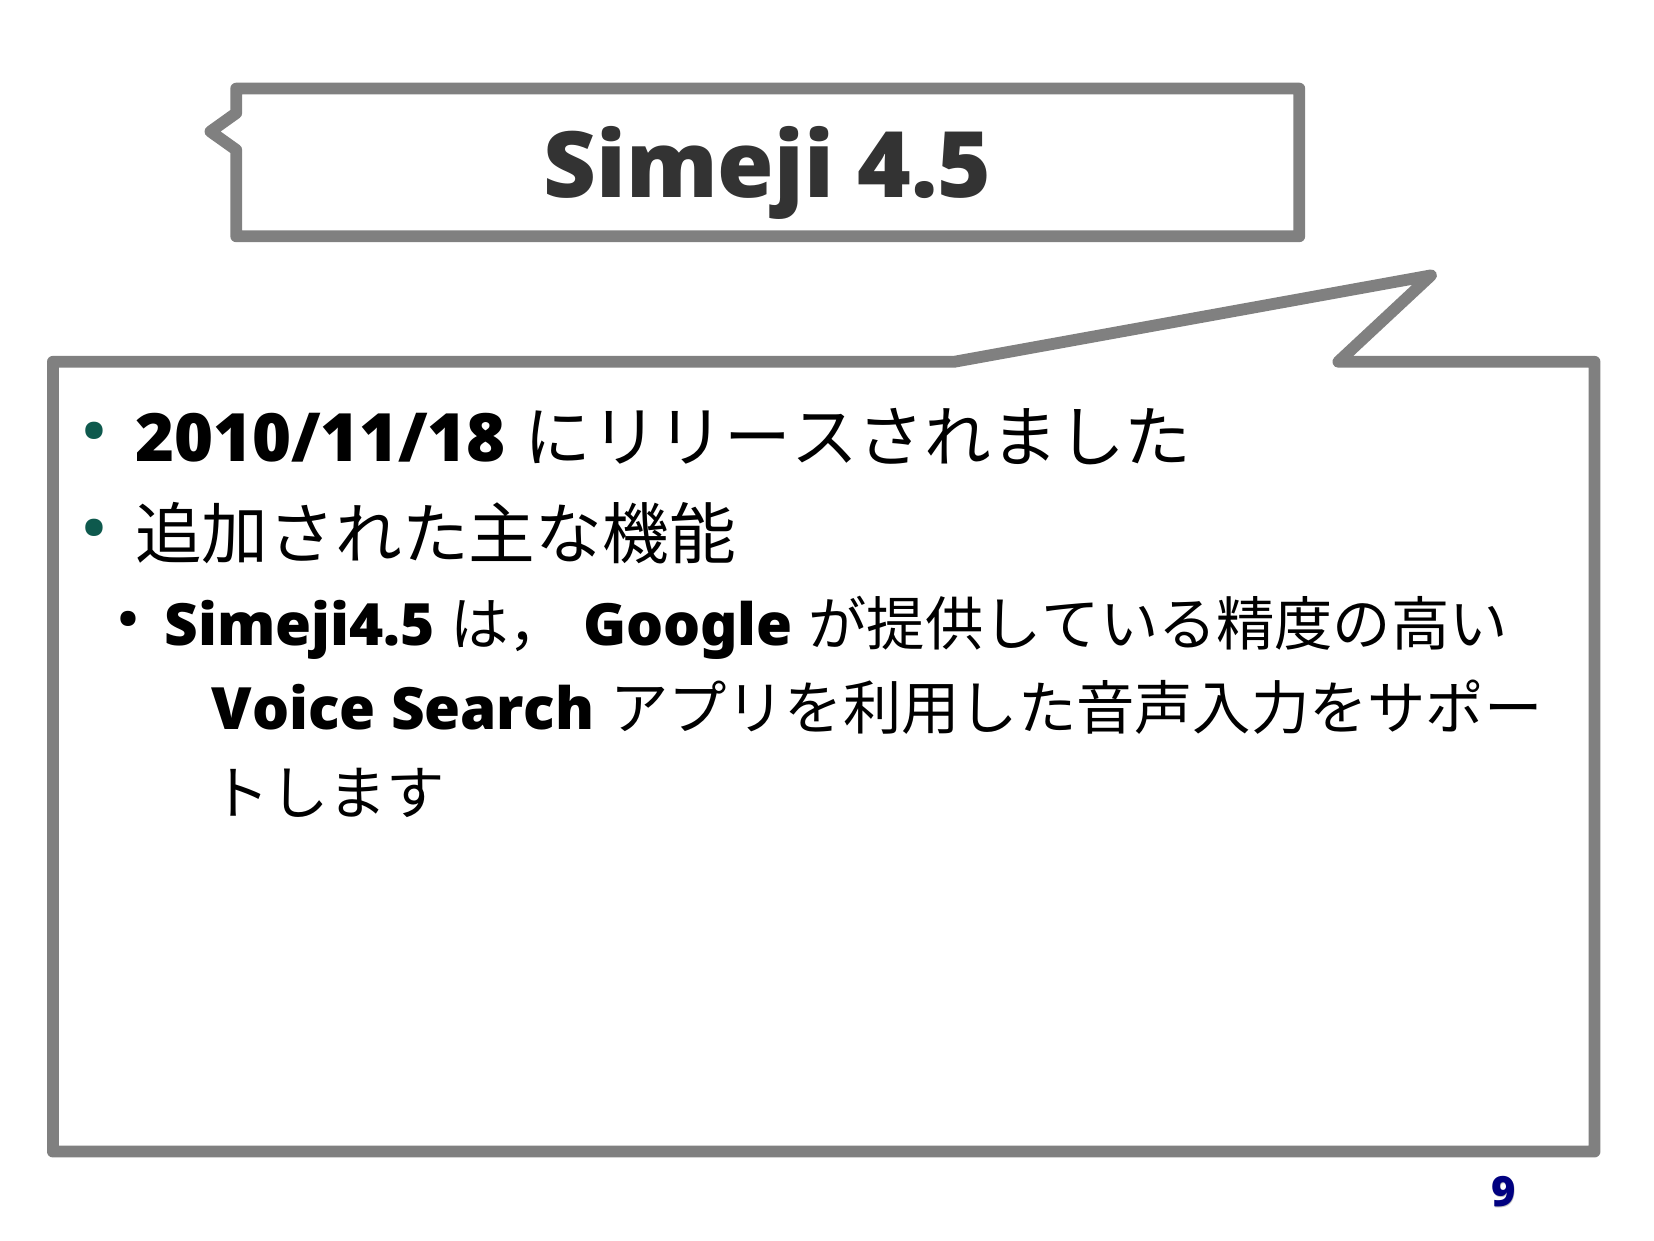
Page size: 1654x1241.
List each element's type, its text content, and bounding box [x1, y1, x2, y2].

title Simeji 4.5 [236, 95, 1300, 229]
list 2010/11/18にリリースされました 追加された主な機能 Simeji4.5は，Googleが提供している精度の高いVoice Searchアプリを利用した音声入力をサポートします [64, 383, 1565, 1137]
